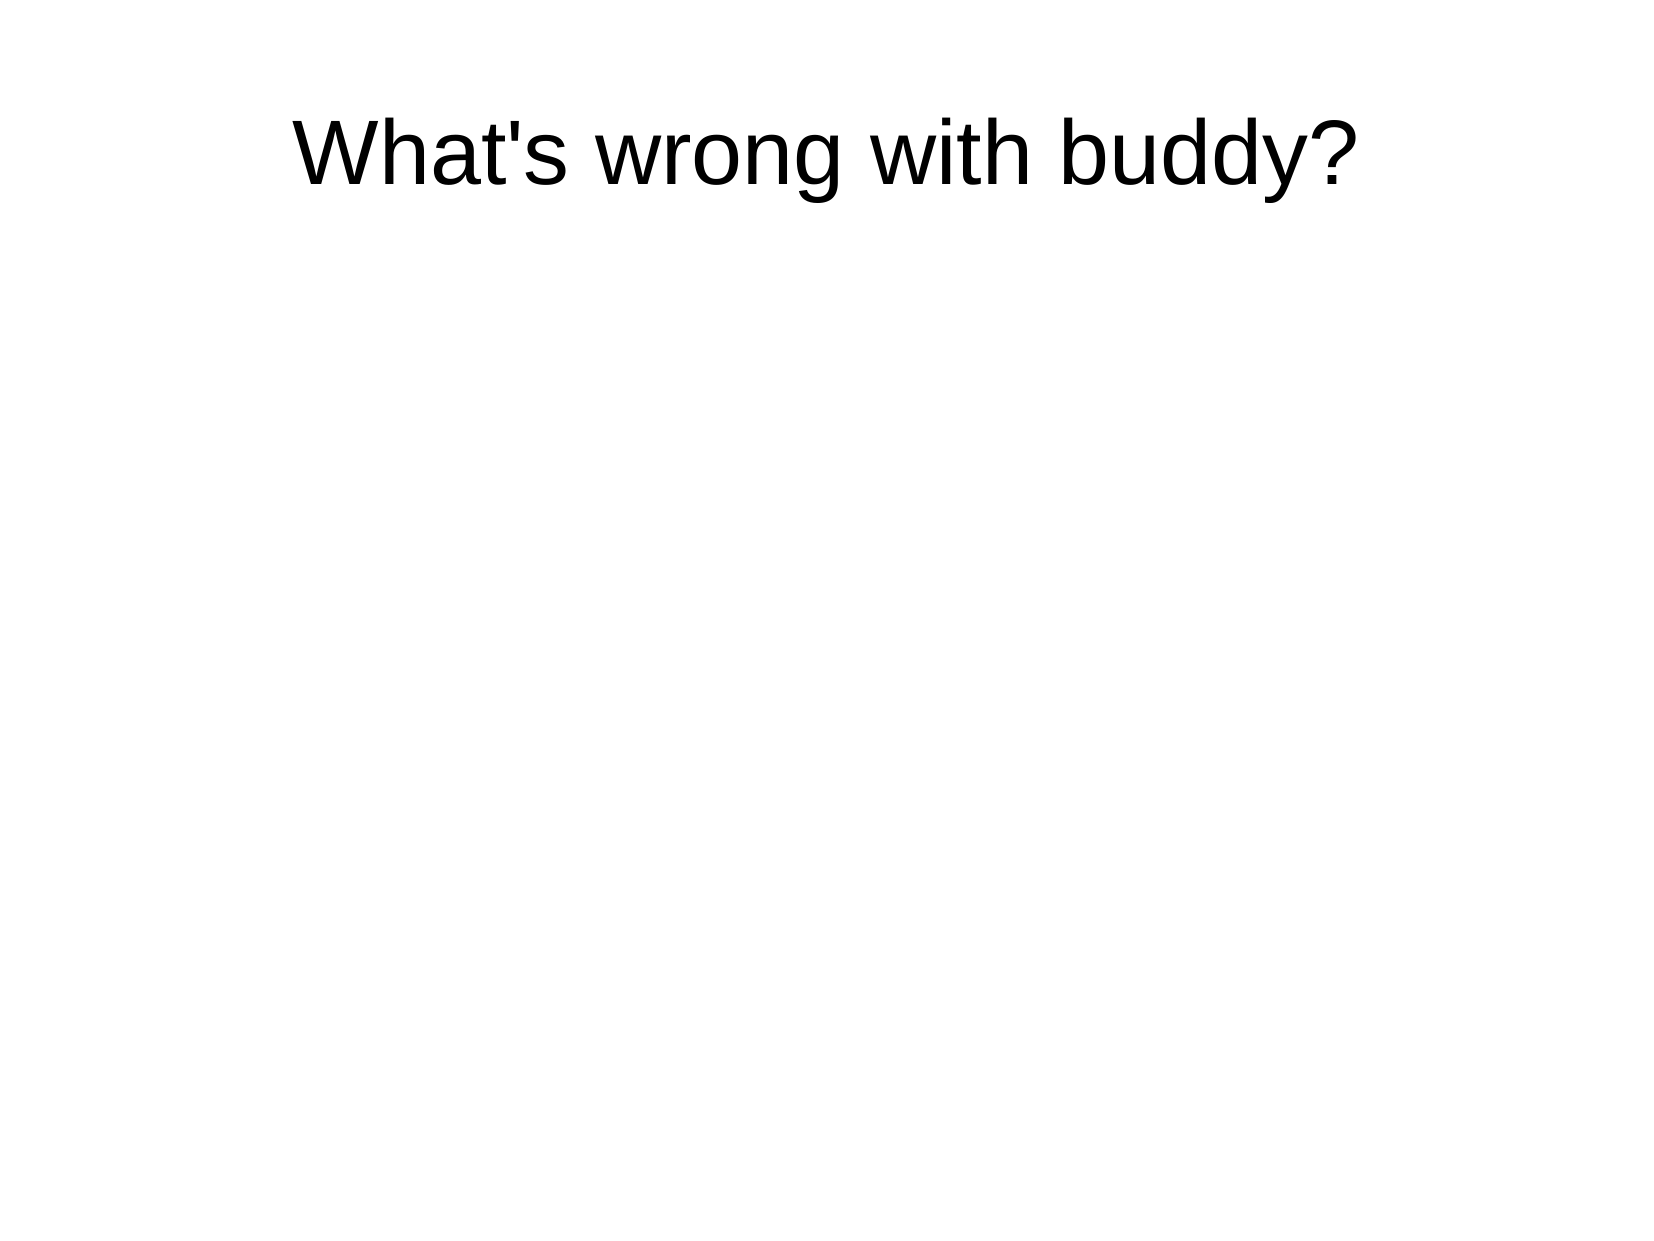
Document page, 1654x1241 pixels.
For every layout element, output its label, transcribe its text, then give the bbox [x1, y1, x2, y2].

title What's wrong with buddy? [82, 49, 1571, 257]
